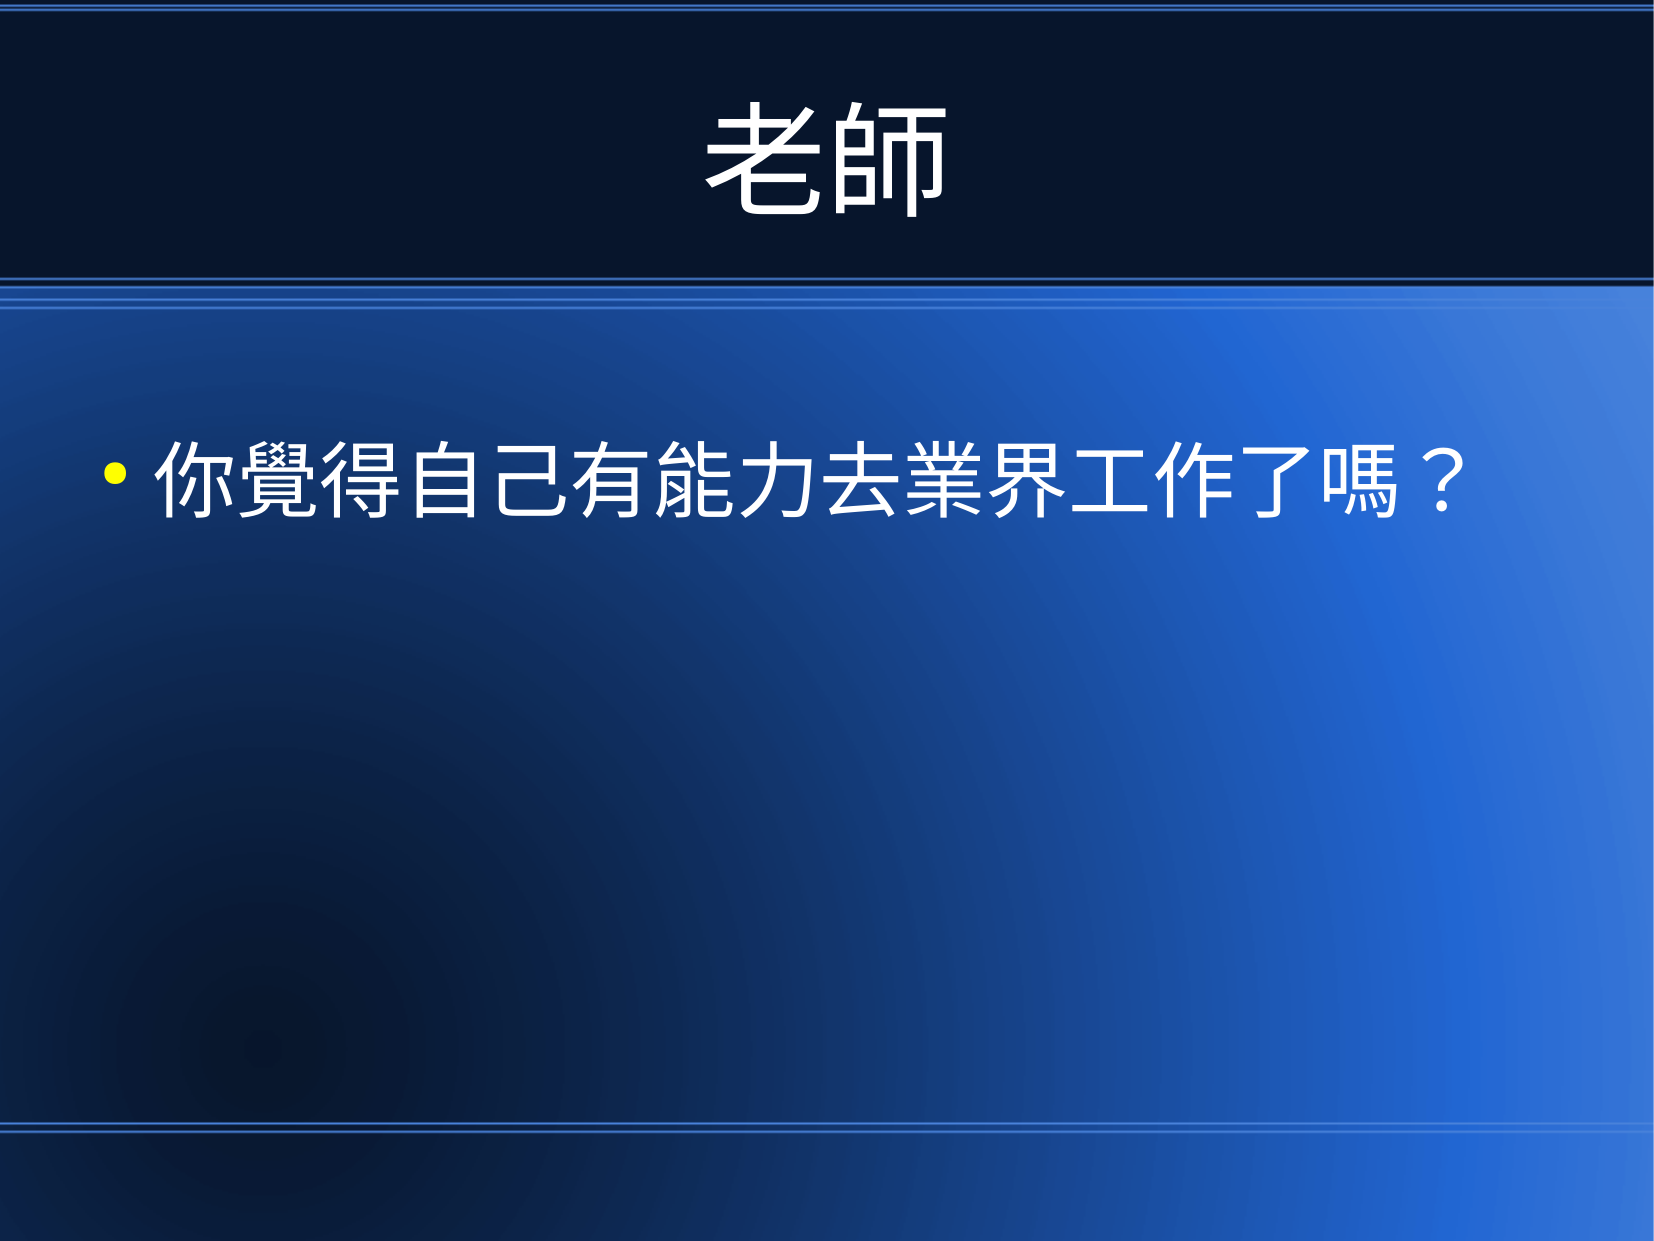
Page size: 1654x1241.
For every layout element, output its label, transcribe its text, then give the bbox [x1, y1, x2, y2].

picture [0, 0, 1654, 1241]
list 你覺得自己有能力去業界工作了嗎？ [82, 355, 1571, 1241]
title 老師 [82, 49, 1571, 257]
